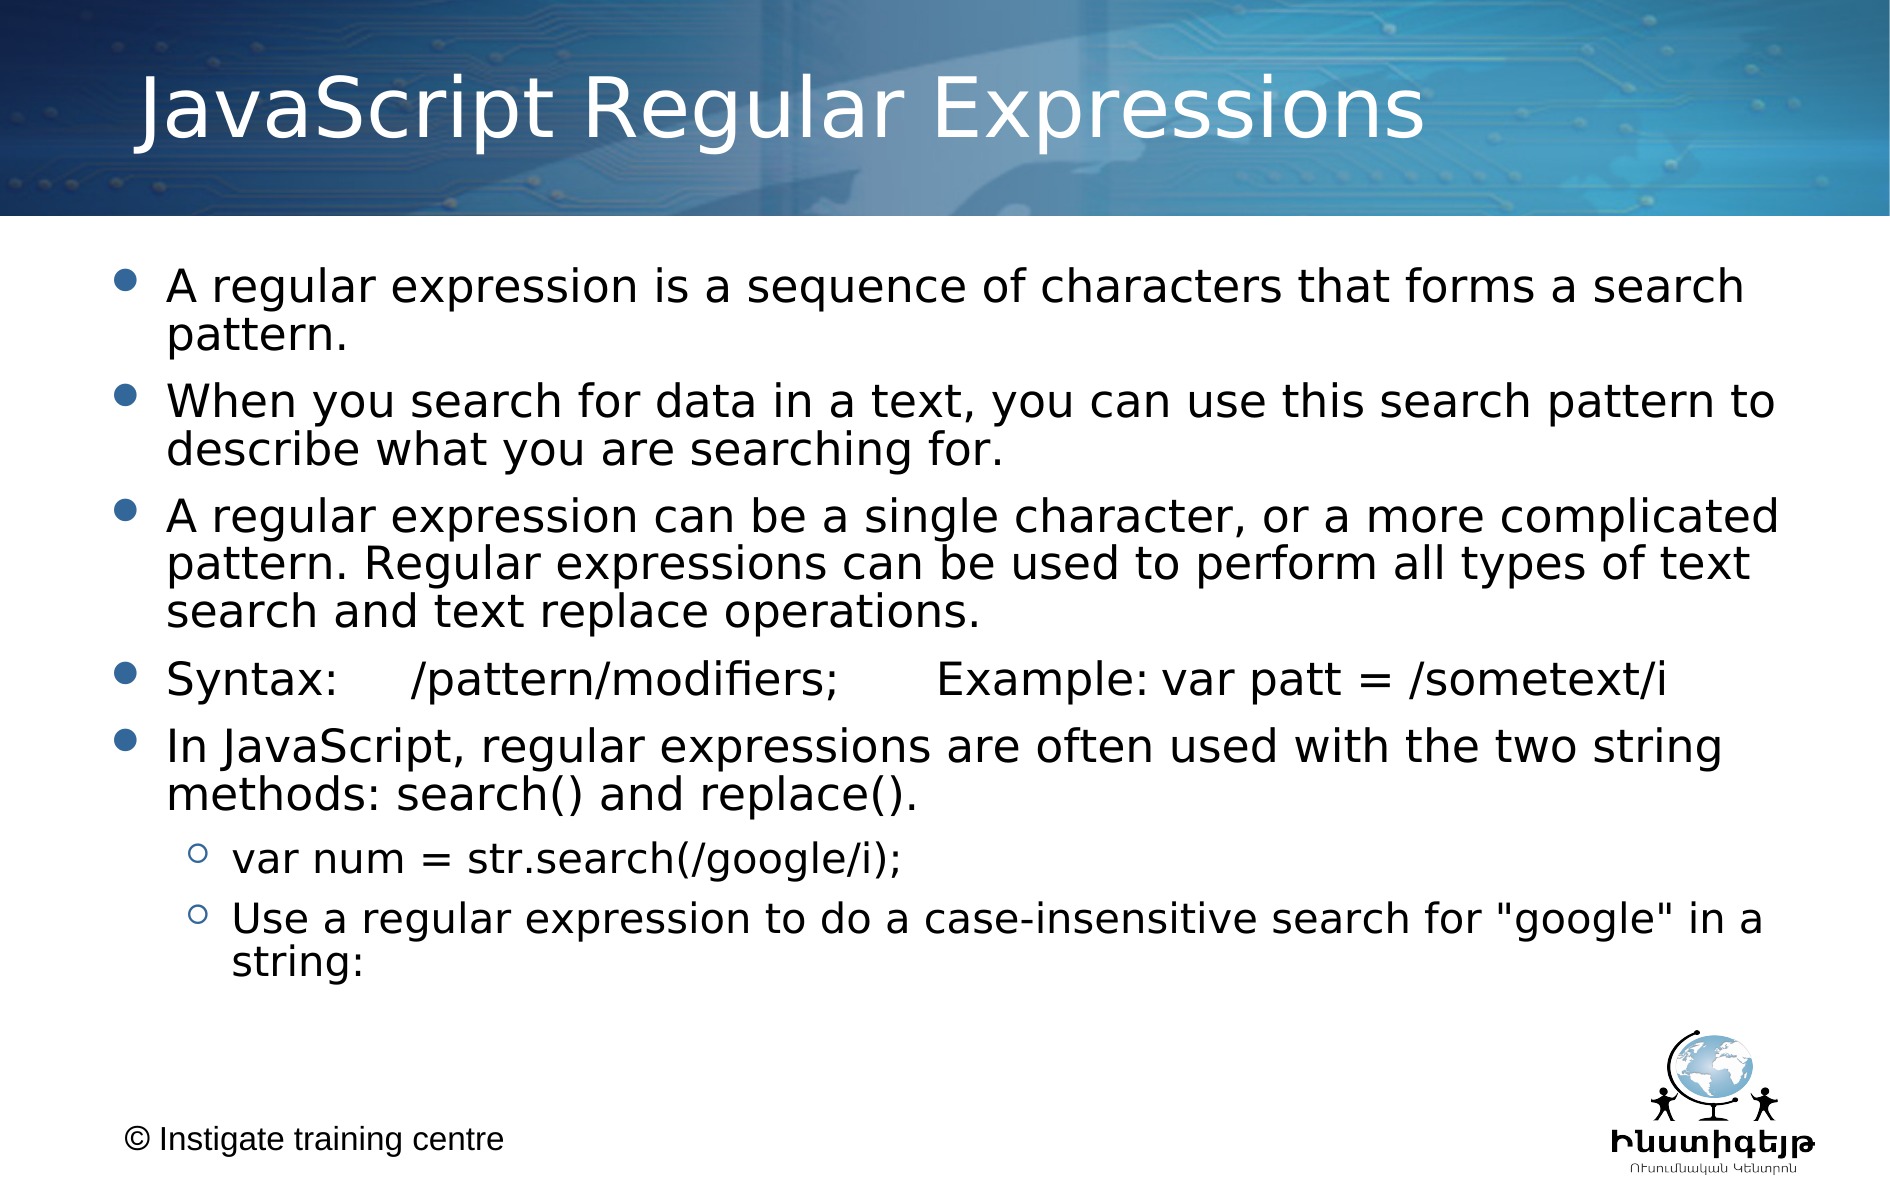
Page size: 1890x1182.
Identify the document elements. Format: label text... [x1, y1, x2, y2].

text_box JavaScript Regular Expressions [138, 82, 1801, 91]
picture [1612, 1030, 1815, 1175]
picture [0, 0, 1890, 216]
list A regular expression is a sequence of characters that forms a search pattern. When you search for data in a text, you can use this search pattern to describe what you are searching for. A regular expression can be a single character, or a more complicated pattern. Regular expressions can be used to perform all types of text search and text replace operations. Syntax: /pattern/modifiers; Example: var patt = /sometext/i In JavaScript, regular expressions are often used with the two string methods: search() and replace(). var num = str.search(/google/i); Use a regular expression to do a case-insensitive search for "google" in a string: [110, 264, 1801, 291]
